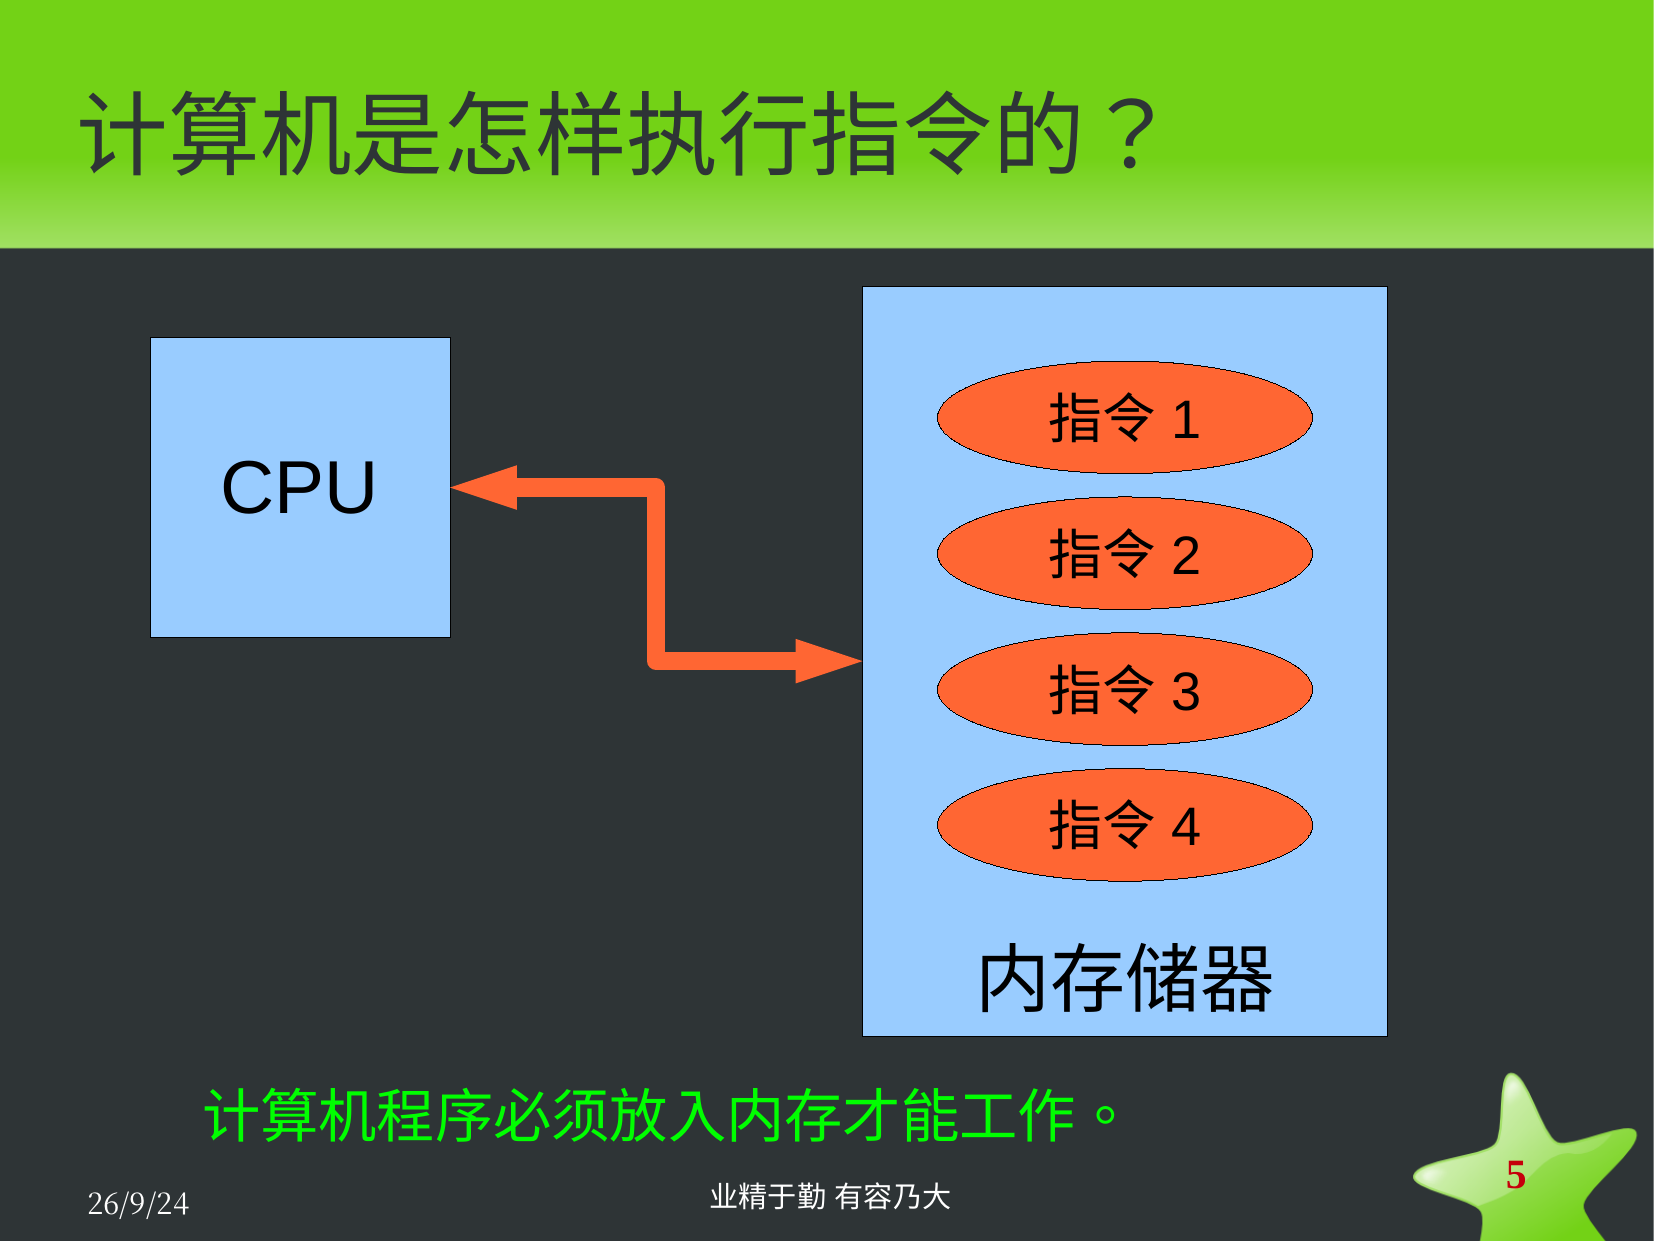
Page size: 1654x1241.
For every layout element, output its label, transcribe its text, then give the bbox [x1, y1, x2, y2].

text_box CPU [150, 337, 451, 638]
text_box 计算机程序必须放入内存才能工作。 [187, 1068, 1150, 1151]
text_box 指令3 [937, 632, 1313, 746]
title 计算机是怎样执行指令的？ [76, 29, 1565, 237]
text_box 指令1 [937, 361, 1313, 474]
text_box 指令2 [937, 496, 1313, 610]
text_box 内存储器 [862, 286, 1388, 1037]
text_box 指令4 [937, 768, 1313, 882]
picture [0, 0, 1654, 1241]
